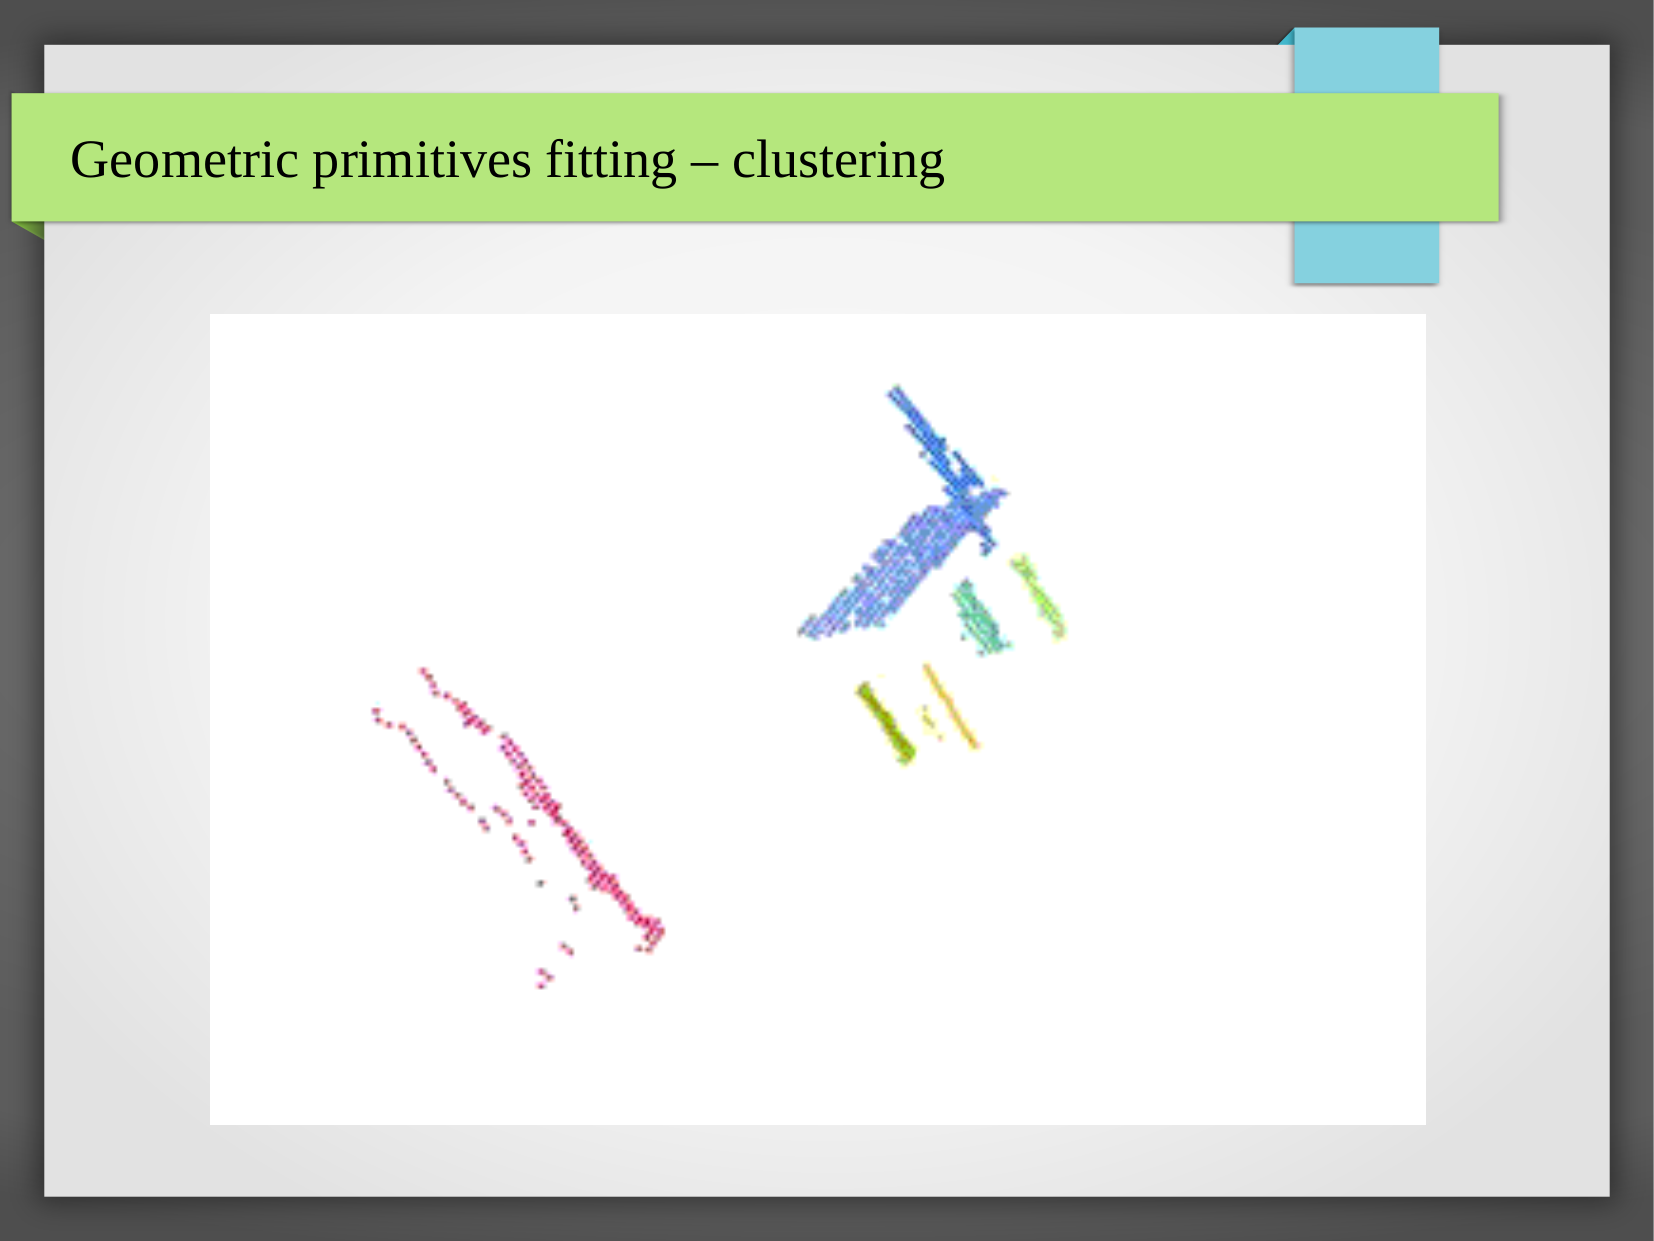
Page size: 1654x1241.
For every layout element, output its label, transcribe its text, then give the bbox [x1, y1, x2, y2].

title Geometric primitives fitting – clustering [70, 106, 1229, 213]
picture [0, 0, 1654, 1241]
